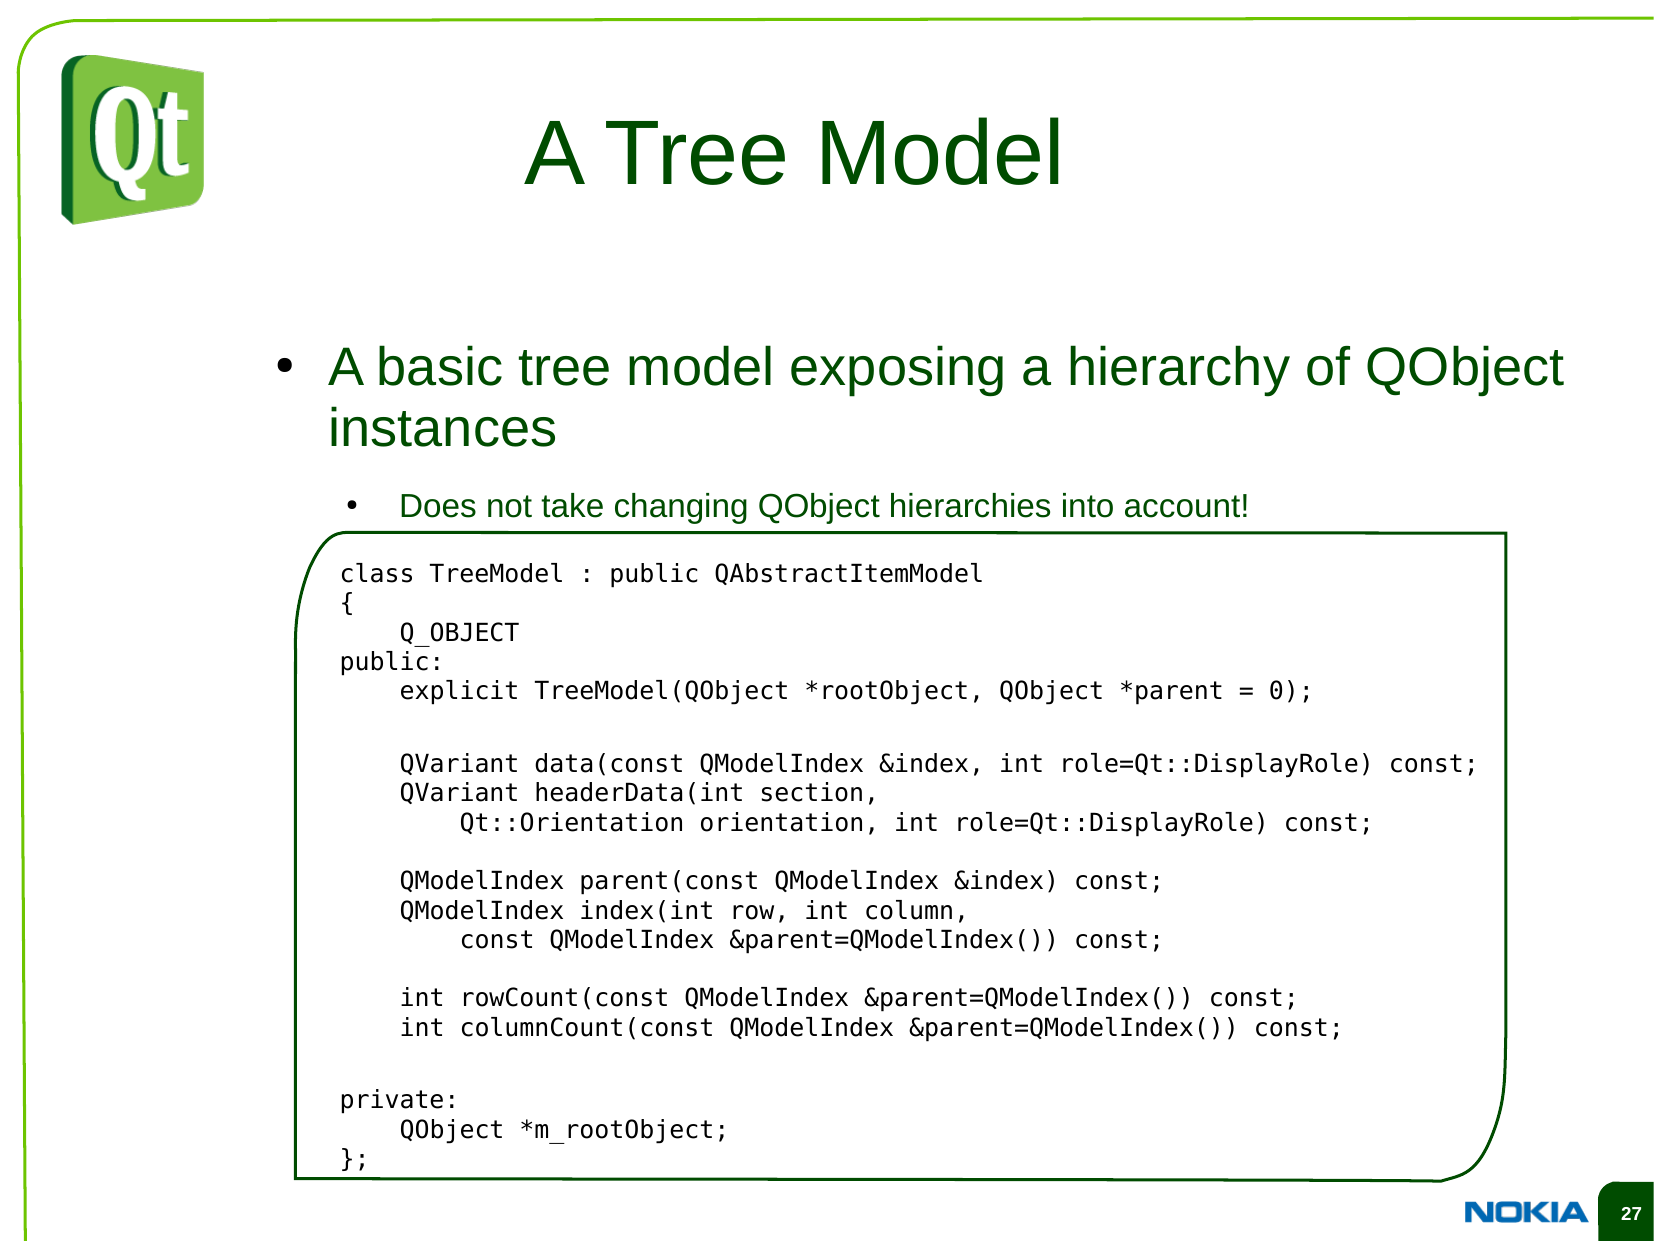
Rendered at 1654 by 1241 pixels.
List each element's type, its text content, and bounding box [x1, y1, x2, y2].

text_box class TreeModel : public QAbstractItemModel { Q_OBJECT public: explicit TreeModel(QObject *rootObject, QObject *parent = 0); QVariant data(const QModelIndex &index, int role=Qt::DisplayRole) const; QVariant headerData(int section, Qt::Orientation orientation, int role=Qt::DisplayRole) const; QModelIndex parent(const QModelIndex &index) const; QModelIndex index(int row, int column, const QModelIndex &parent=QModelIndex()) const; int rowCount(const QModelIndex &parent=QModelIndex()) const; int columnCount(const QModelIndex &parent=QModelIndex()) const; private: QObject *m_rootObject; }; [324, 551, 1504, 1179]
title A Tree Model [257, 56, 1333, 250]
list A basic tree model exposing a hierarchy of QObject instances Does not take changing QObject hierarchies into account! [257, 336, 1577, 1156]
picture [1465, 1201, 1589, 1223]
picture [61, 55, 204, 225]
list A basic tree model exposing a hierarchy of QObject instances Does not take changing QObject hierarchies into account! [297, 534, 1504, 1156]
